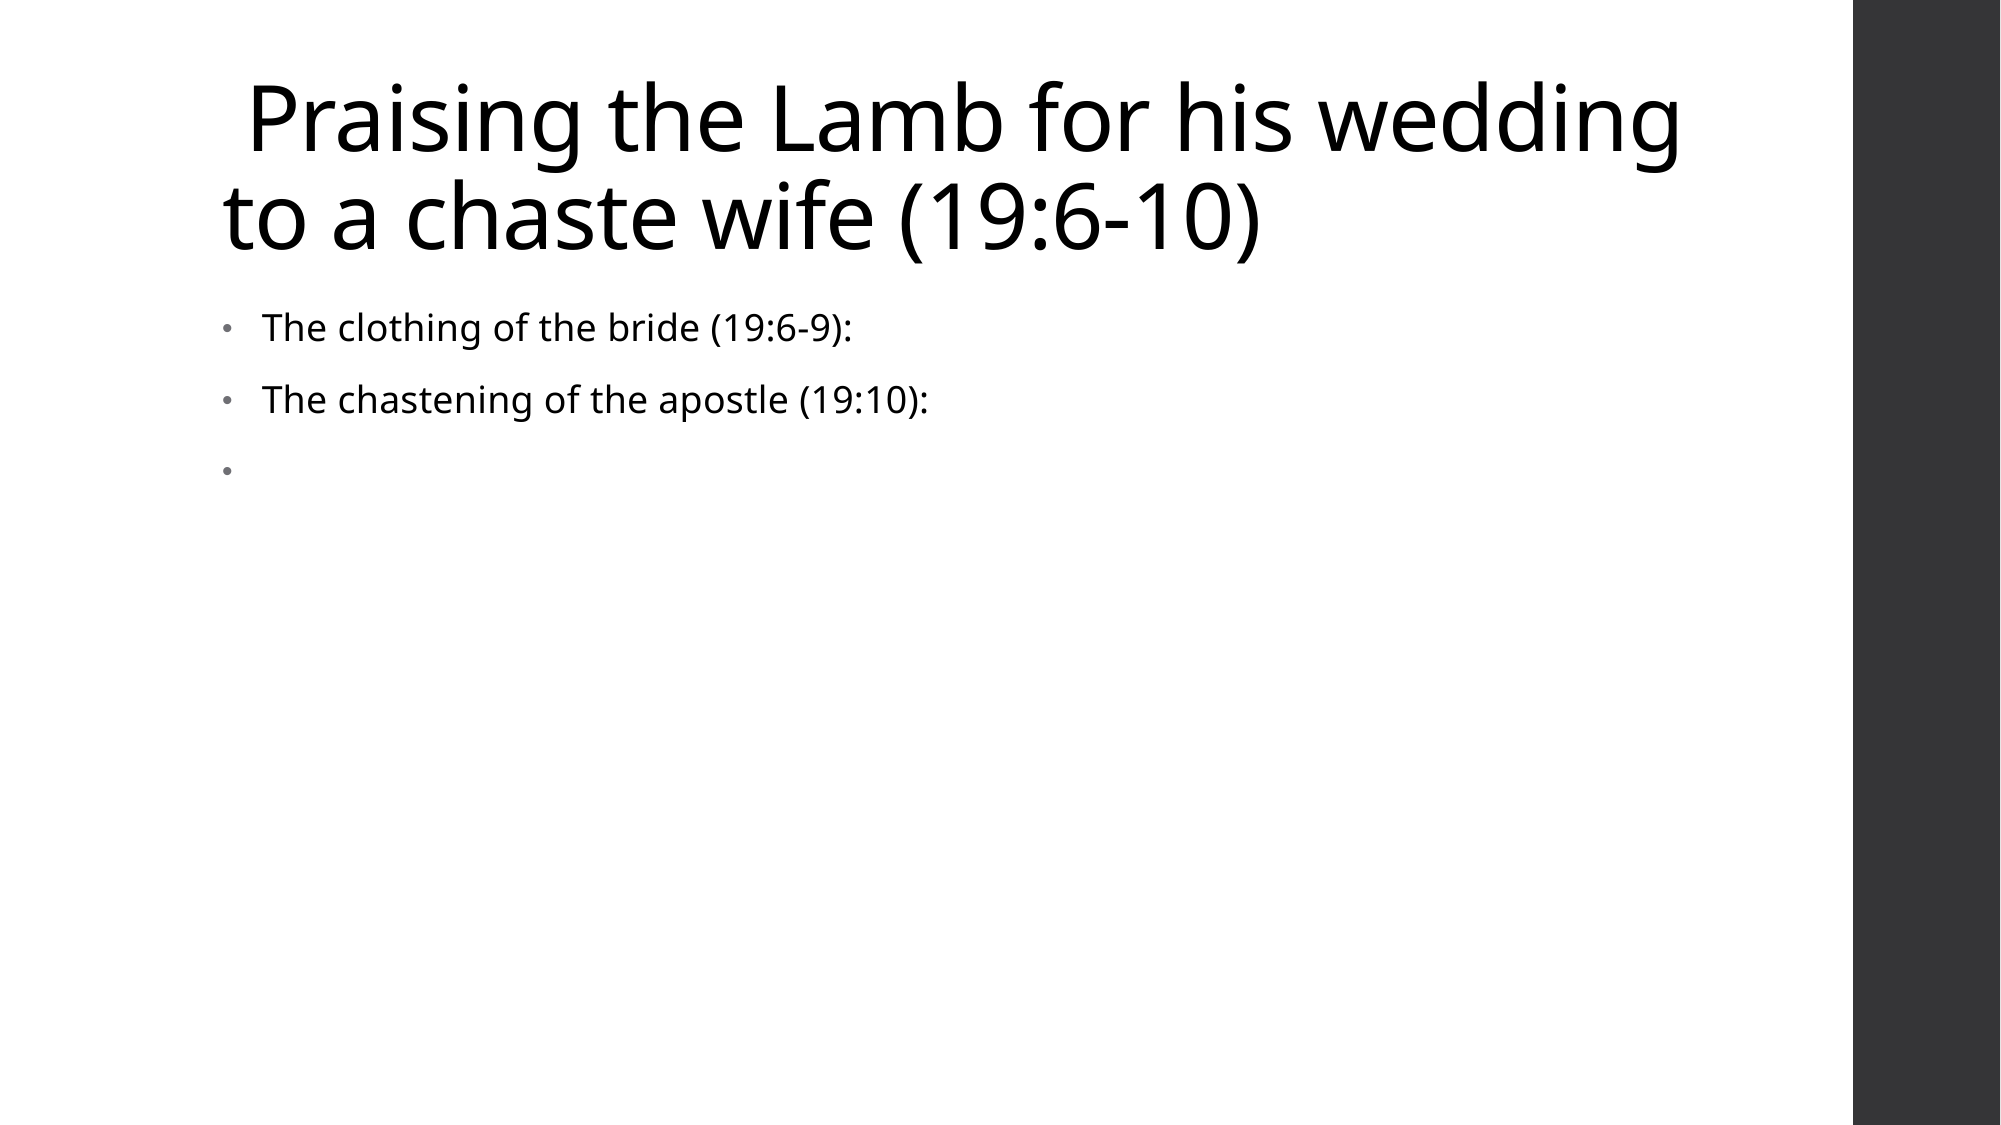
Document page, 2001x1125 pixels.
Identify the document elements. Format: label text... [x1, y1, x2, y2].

list The clothing of the bride (19:6-9): The chastening of the apostle (19:10): [206, 299, 1617, 1014]
title Praising the Lamb for his wedding to a chaste wife (19:6-10) [206, 60, 1797, 278]
